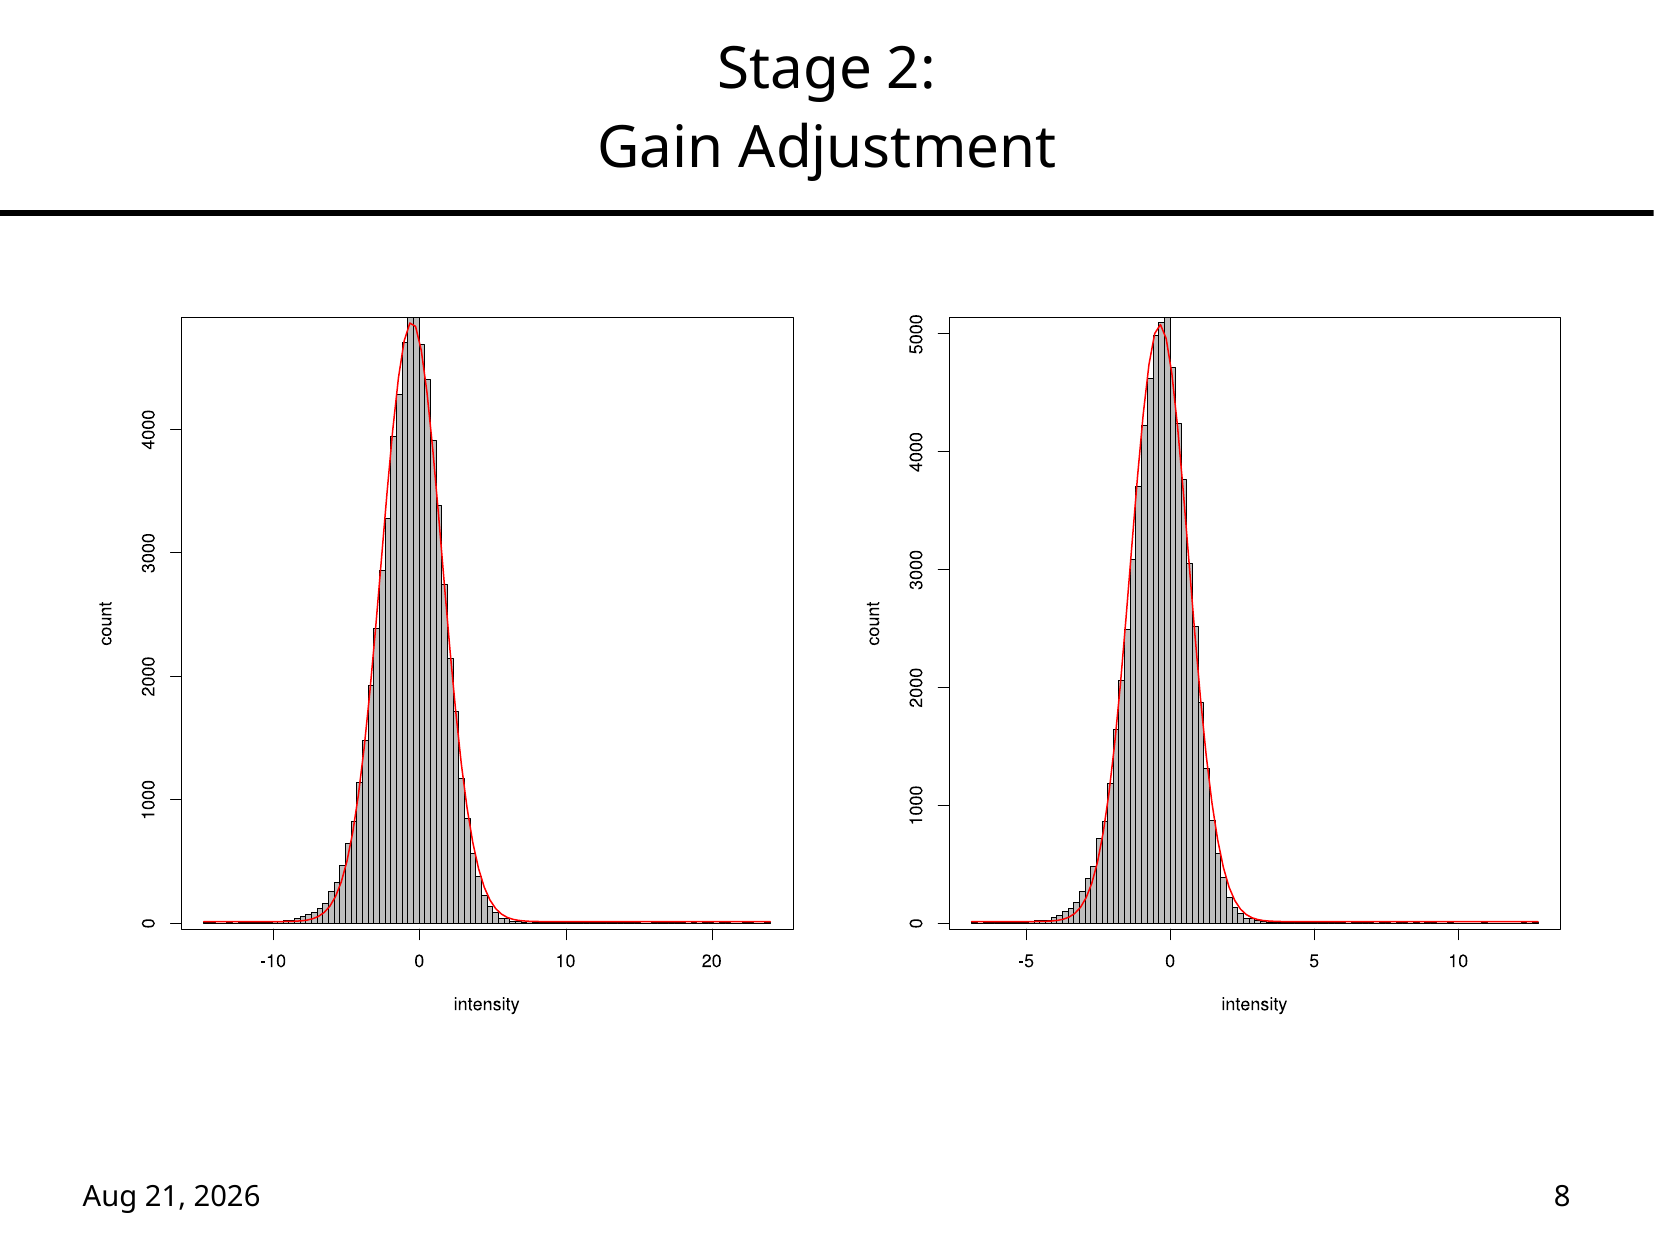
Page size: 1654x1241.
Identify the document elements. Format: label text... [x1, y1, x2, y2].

picture [862, 295, 1583, 1016]
title Stage 2: Gain Adjustment [82, 2, 1571, 210]
picture [94, 295, 815, 1016]
